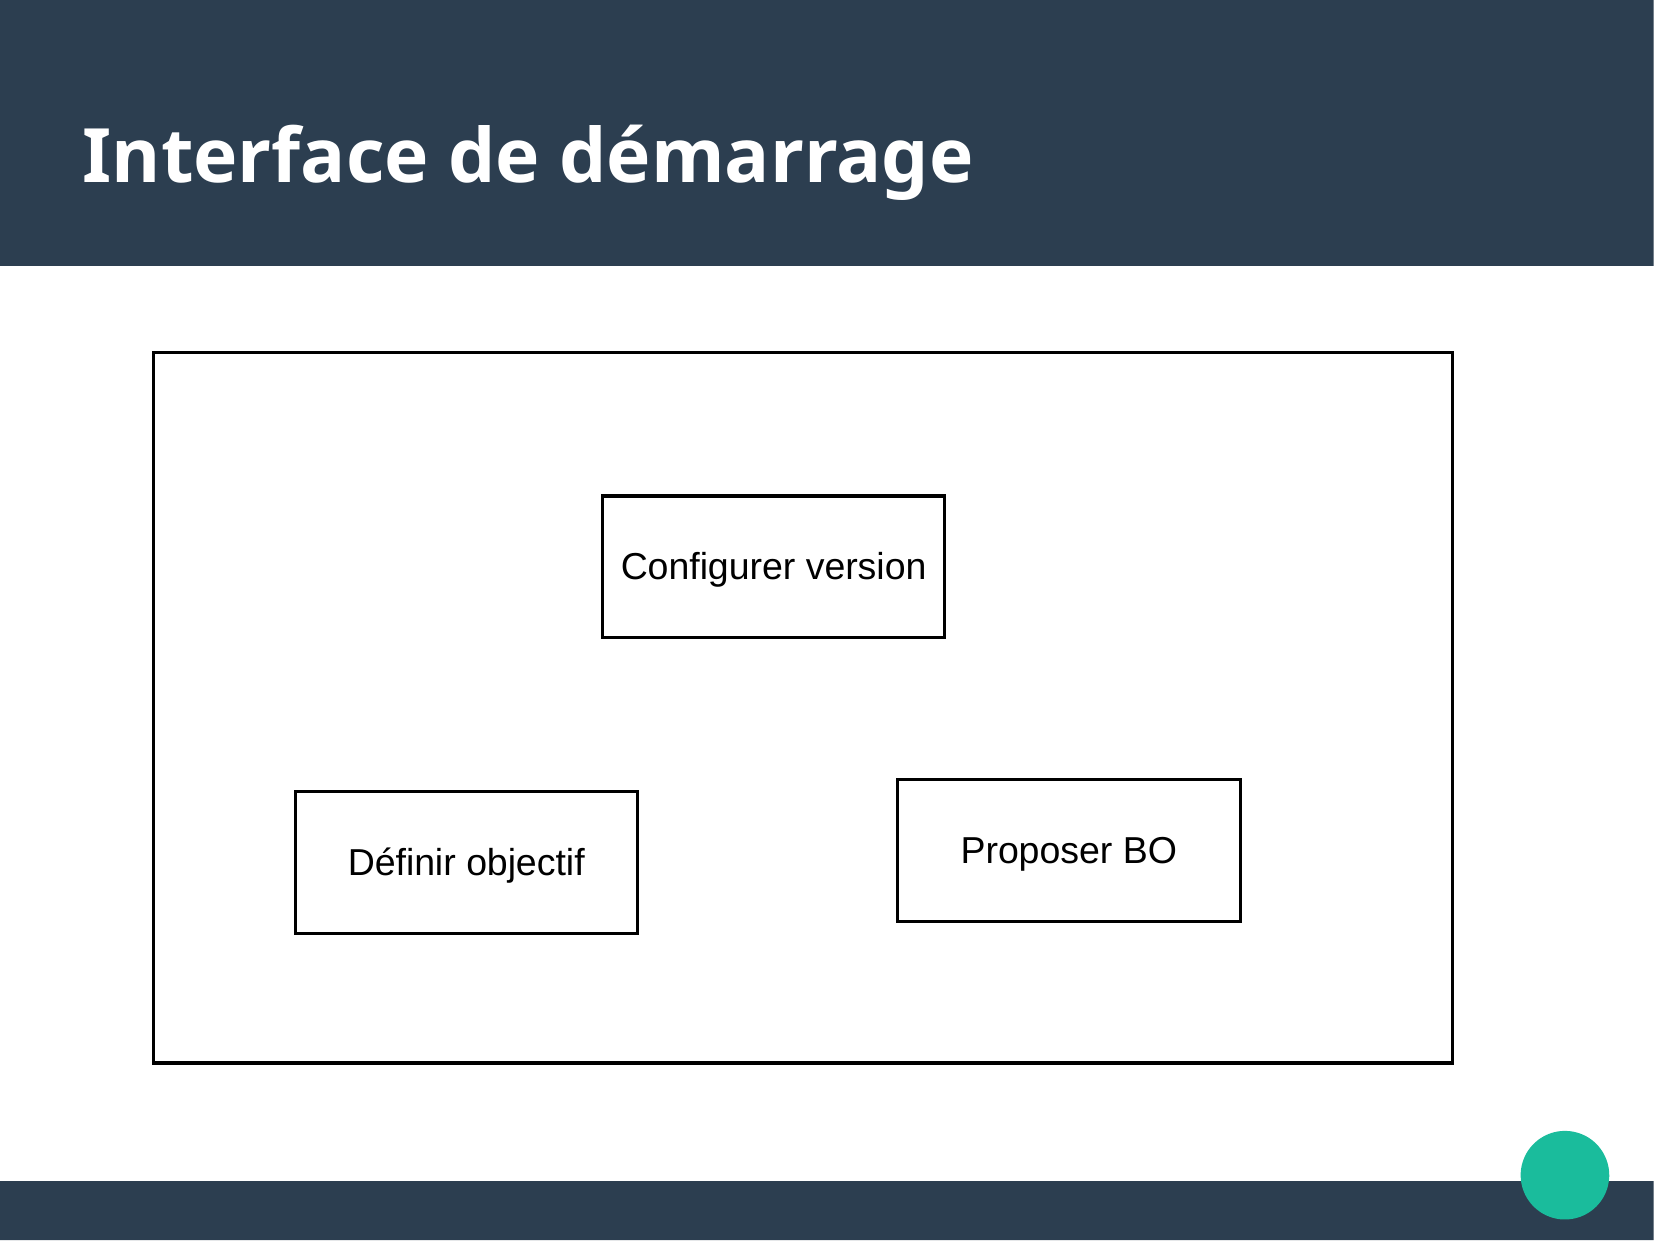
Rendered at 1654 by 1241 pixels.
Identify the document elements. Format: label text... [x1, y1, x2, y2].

text_box Proposer BO [897, 779, 1241, 922]
text_box Configurer version [602, 496, 945, 638]
title Interface de démarrage [82, 49, 1571, 257]
text_box Définir objectif [295, 791, 638, 934]
text_box [153, 352, 1453, 1063]
